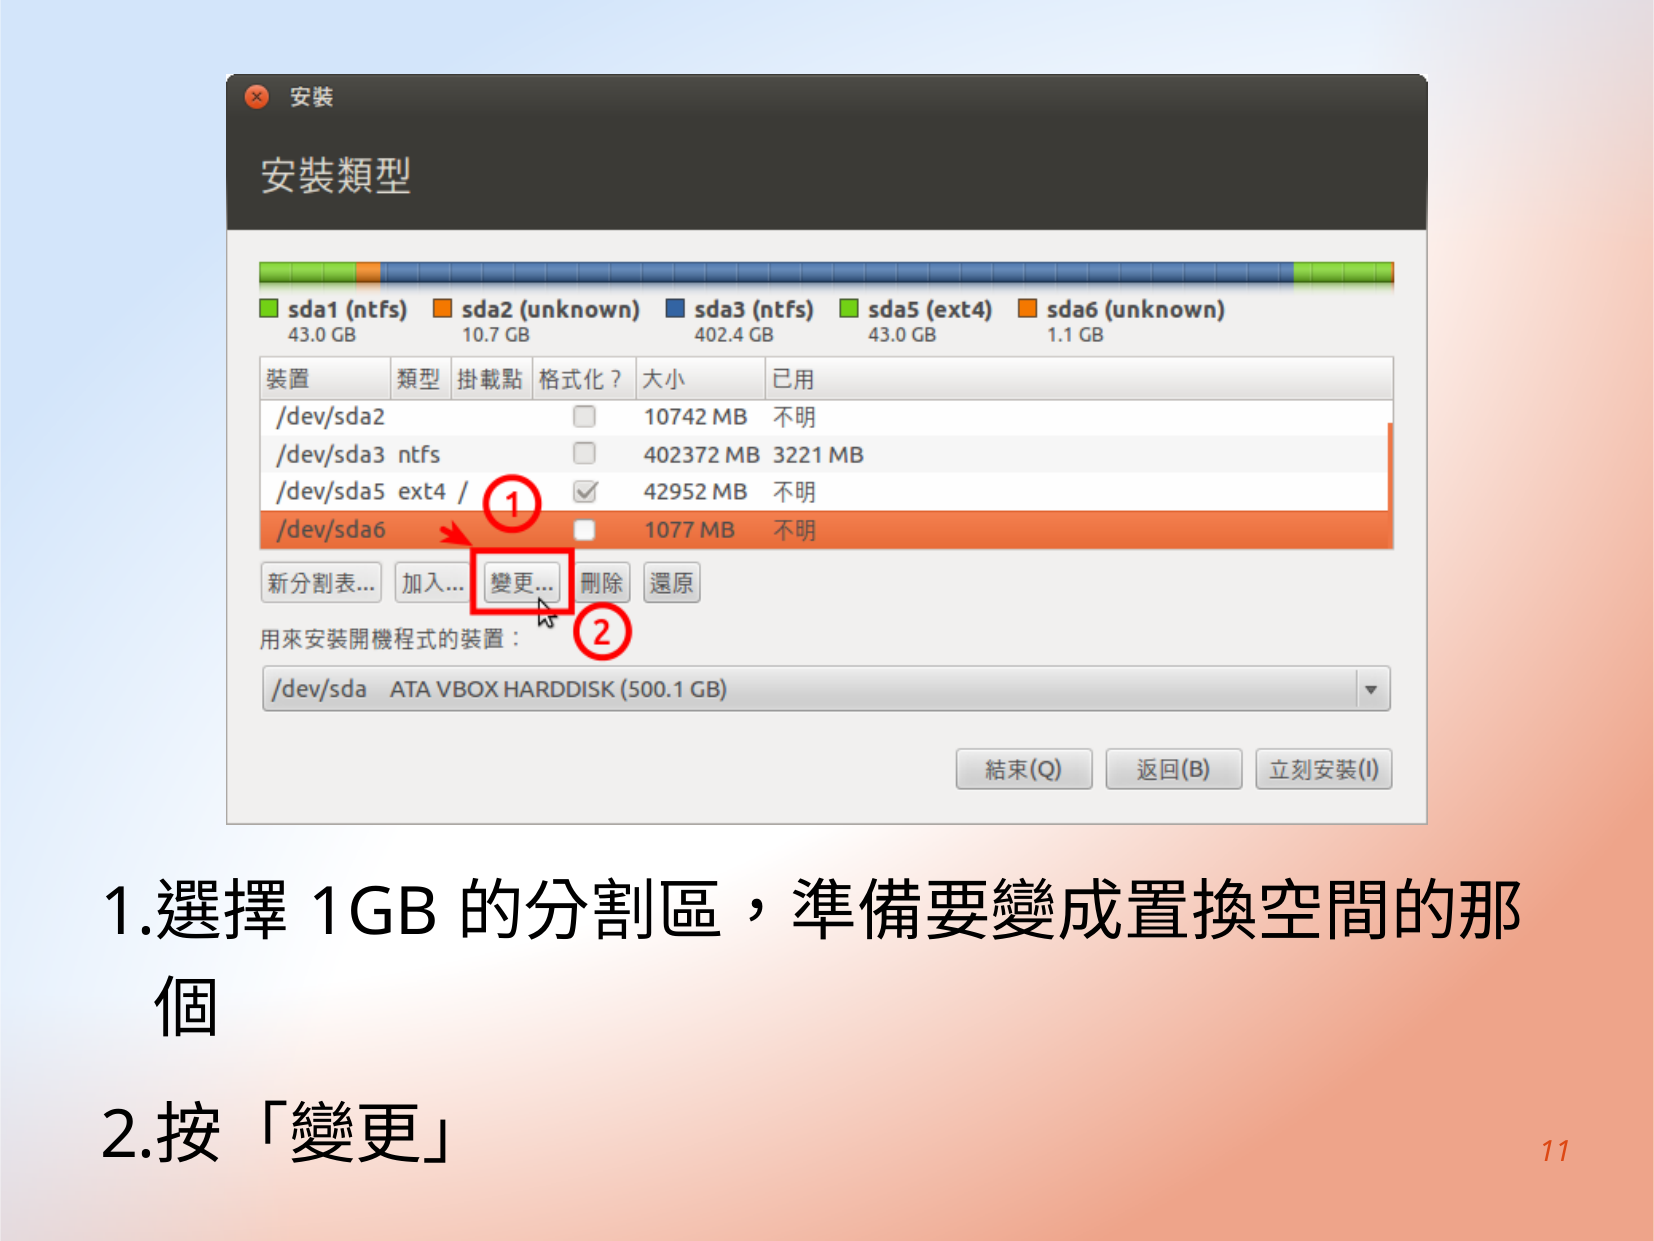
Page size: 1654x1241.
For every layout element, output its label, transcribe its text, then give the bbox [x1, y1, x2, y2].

list 選擇1GB的分割區，準備要變成置換空間的那個 按「變更」 [82, 857, 1571, 1201]
picture [0, 0, 1654, 1241]
